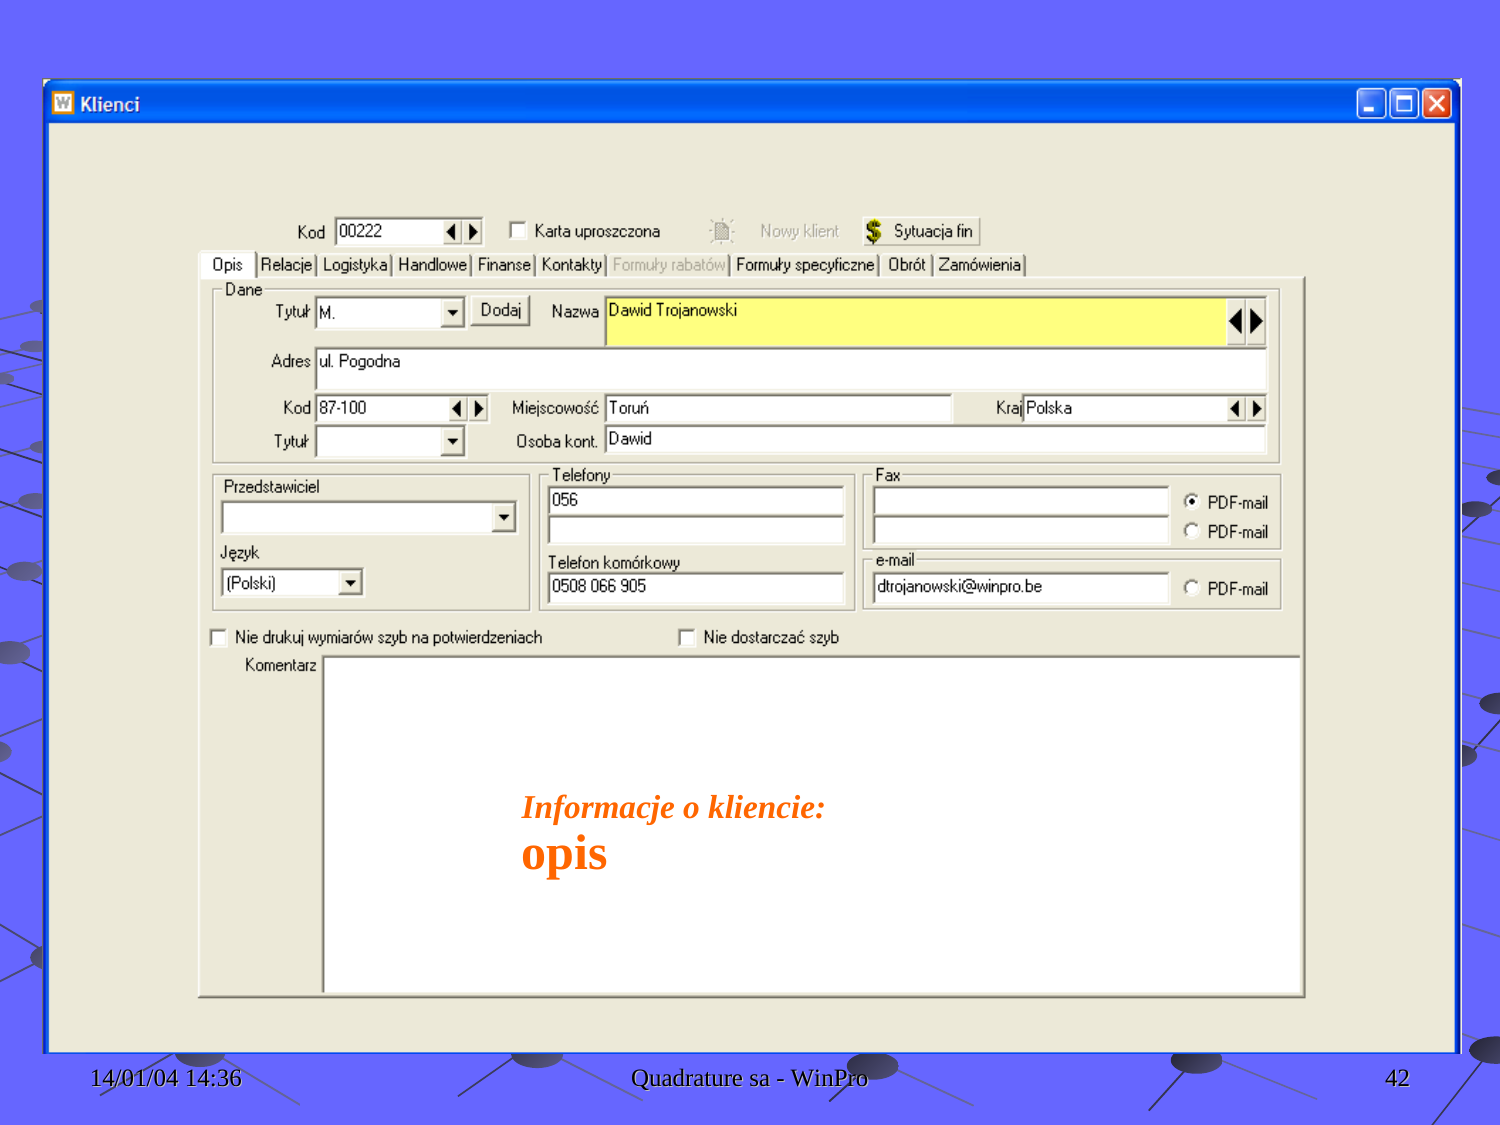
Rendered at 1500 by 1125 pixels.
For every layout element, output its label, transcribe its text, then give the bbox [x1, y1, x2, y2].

text_box Informacje o kliencie: opis [521, 777, 879, 880]
picture [42, 78, 1462, 1054]
